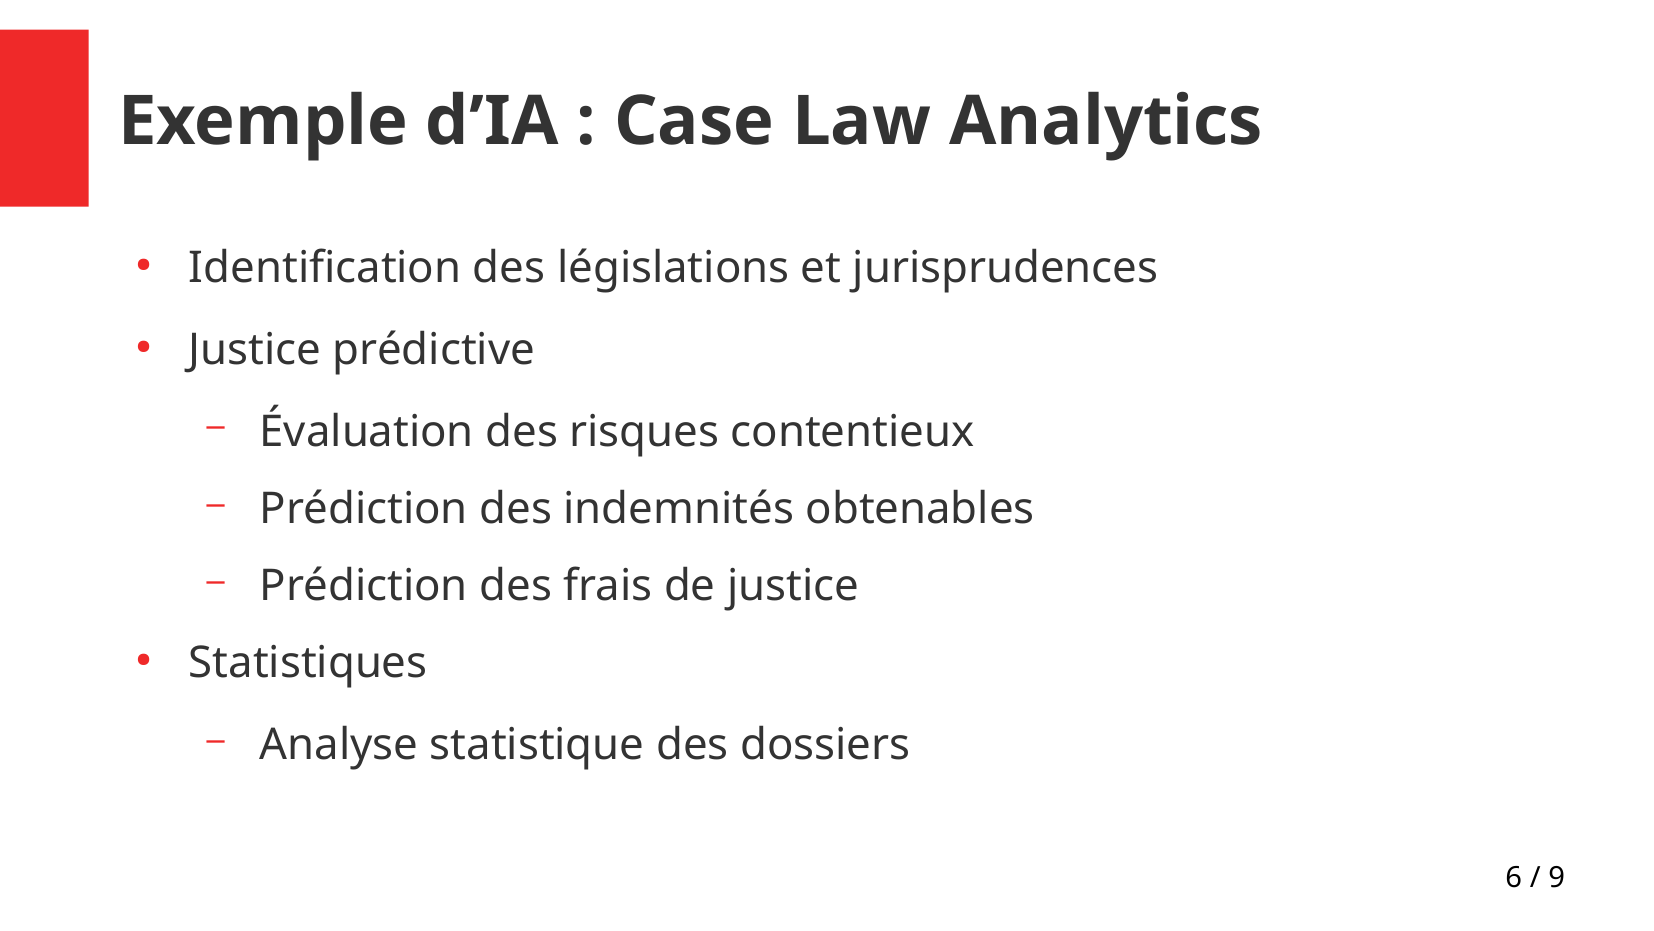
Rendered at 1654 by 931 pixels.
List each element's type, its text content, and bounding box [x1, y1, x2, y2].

list Identification des législations et jurisprudences Justice prédictive Évaluation des risques contentieux Prédiction des indemnités obtenables Prédiction des frais de justice Statistiques Analyse statistique des dossiers [118, 236, 1595, 798]
title Exemple d’IA : Case Law Analytics [118, 29, 1595, 207]
